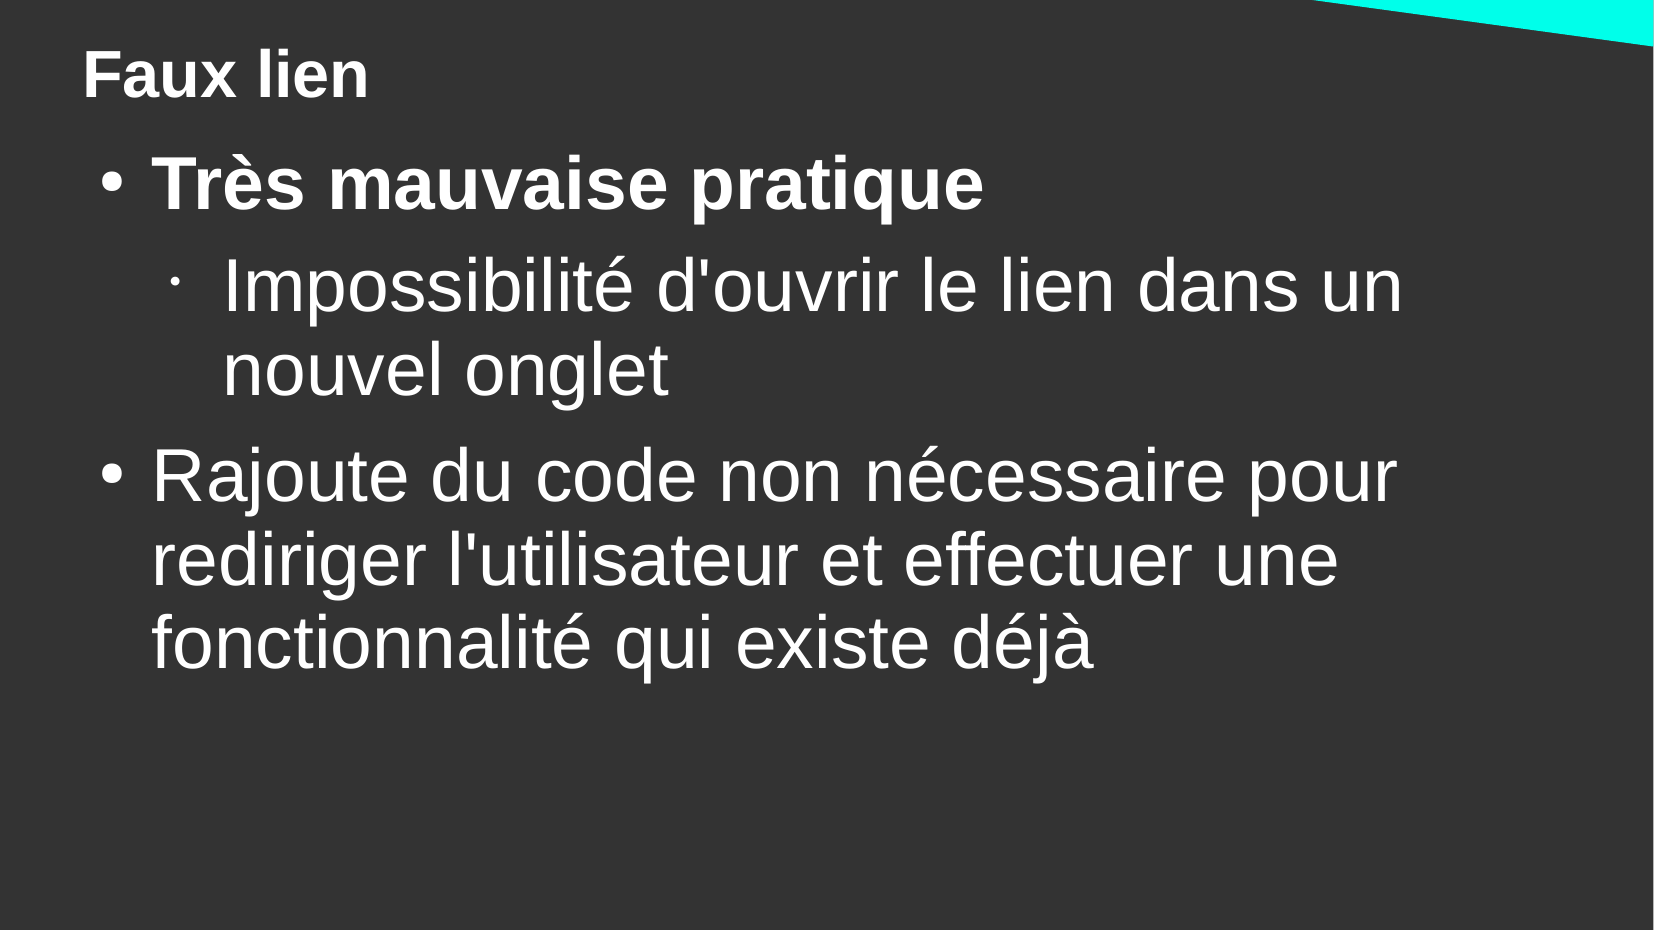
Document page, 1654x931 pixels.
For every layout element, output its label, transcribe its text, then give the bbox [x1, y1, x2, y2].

list Très mauvaise pratique Impossibilité d'ouvrir le lien dans un nouvel onglet Rajoute du code non nécessaire pour rediriger l'utilisateur et effectuer une fonctionnalité qui existe déjà [80, 141, 1620, 715]
title Faux lien [82, 37, 1571, 114]
text_box [1312, 0, 1654, 47]
